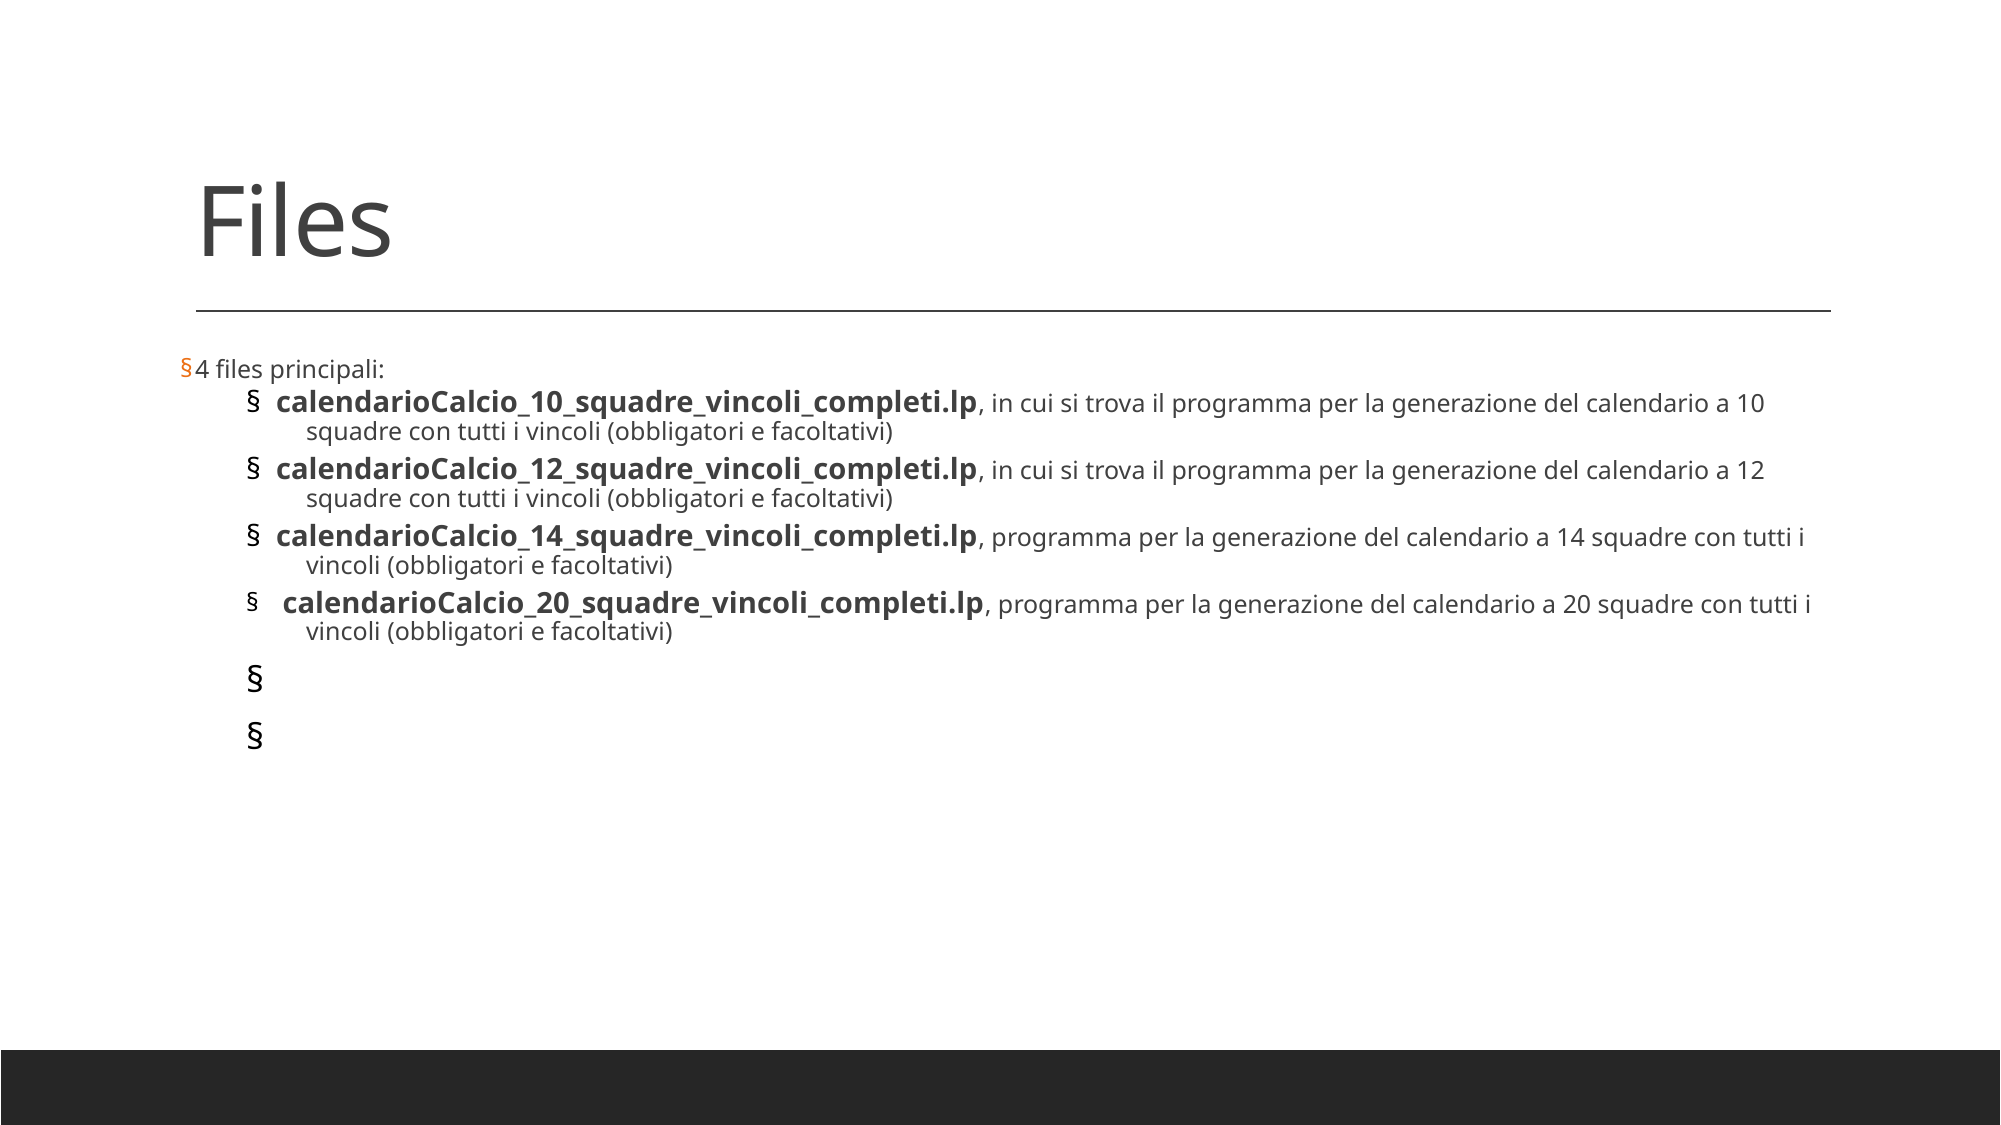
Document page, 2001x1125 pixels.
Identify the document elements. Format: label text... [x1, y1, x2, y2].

title Files [180, 47, 1831, 286]
list 4 files principali: calendarioCalcio_10_squadre_vincoli_completi.lp, in cui si trova il programma per la generazione del calendario a 10 squadre con tutti i vincoli (obbligatori e facoltativi) calendarioCalcio_12_squadre_vincoli_completi.lp, in cui si trova il programma per la generazione del calendario a 12 squadre con tutti i vincoli (obbligatori e facoltativi) calendarioCalcio_14_squadre_vincoli_completi.lp, programma per la generazione del calendario a 14 squadre con tutti i vincoli (obbligatori e facoltativi) calendarioCalcio_20_squadre_vincoli_completi.lp, programma per la generazione del calendario a 20 squadre con tutti i vincoli (obbligatori e facoltativi) [180, 345, 1831, 963]
